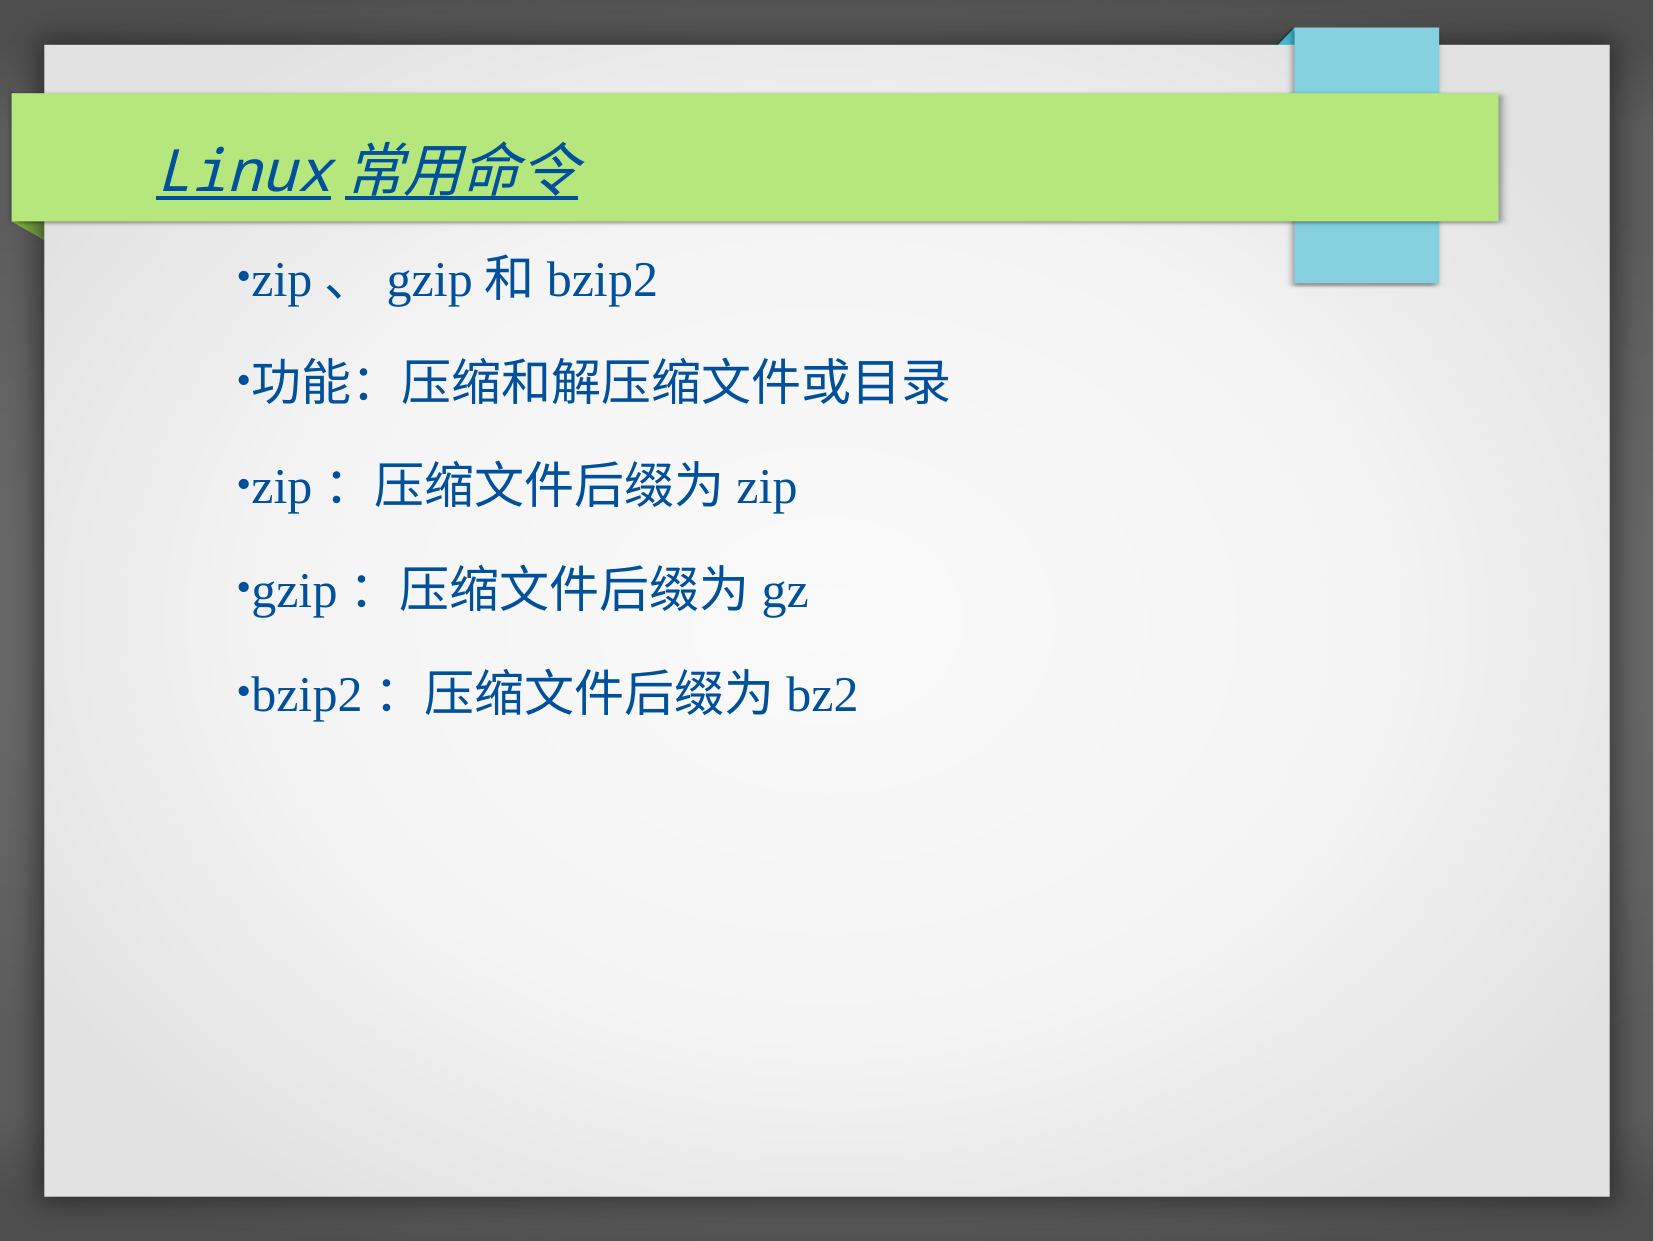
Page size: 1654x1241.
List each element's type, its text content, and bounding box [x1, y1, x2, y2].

picture [0, 0, 1654, 1241]
text_box Linux常用命令 zip、gzip和bzip2 功能：压缩和解压缩文件或目录 zip：压缩文件后缀为zip gzip：压缩文件后缀为gz bzip2：压缩文件后缀为bz2 [71, 125, 1595, 730]
